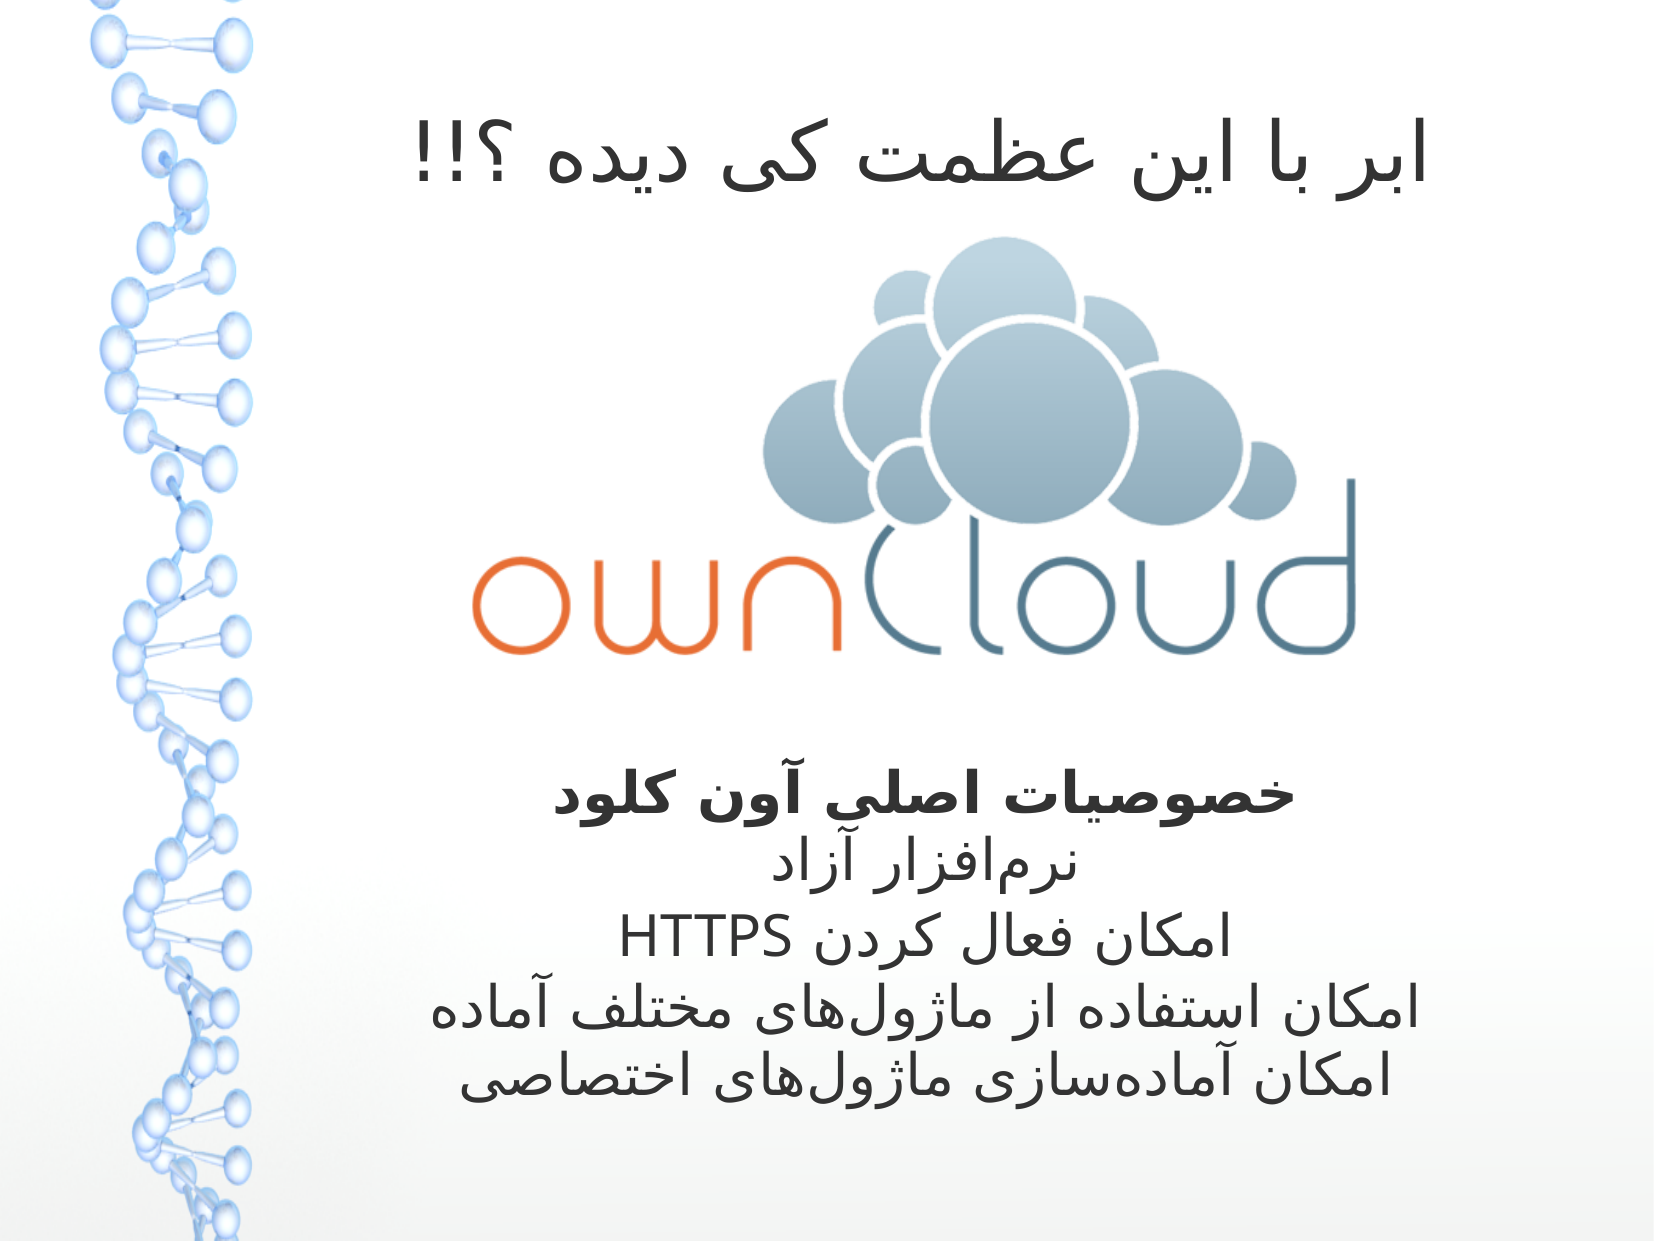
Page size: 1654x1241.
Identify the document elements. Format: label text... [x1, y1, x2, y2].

picture [0, 0, 1654, 1241]
text_box خصوصیات اصلی آون کلود نرم‌افزار آزاد امکان فعال کردن HTTPS امکان استفاده از ماژول‌های مختلف آماده امکان آماده‌سازی ماژول‌های اختصاصی [291, 630, 1561, 1241]
title ابر با این عظمت کی‌ دیده ؟!! [269, 49, 1571, 257]
